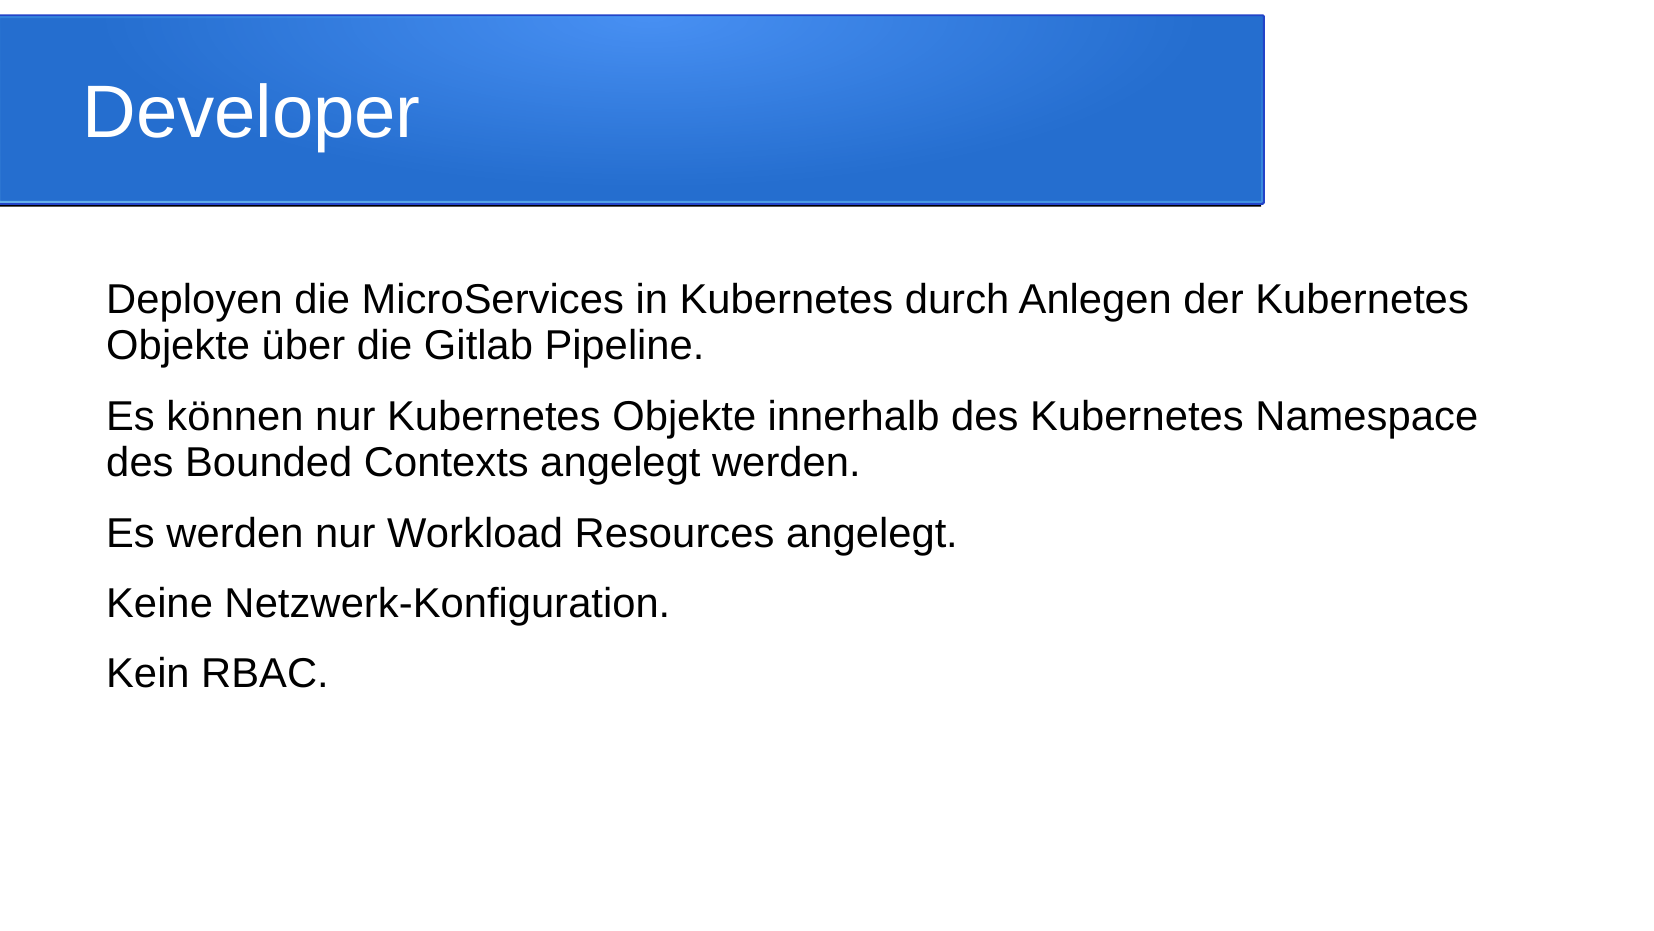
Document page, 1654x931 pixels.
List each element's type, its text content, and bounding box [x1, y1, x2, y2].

list Deployen die MicroServices in Kubernetes durch Anlegen der Kubernetes Objekte über die Gitlab Pipeline. Es können nur Kubernetes Objekte innerhalb des Kubernetes Namespace des Bounded Contexts angelegt werden. Es werden nur Workload Resources angelegt. Keine Netzwerk-Konfiguration. Kein RBAC. [35, 275, 1524, 815]
title Developer [82, 35, 1235, 189]
